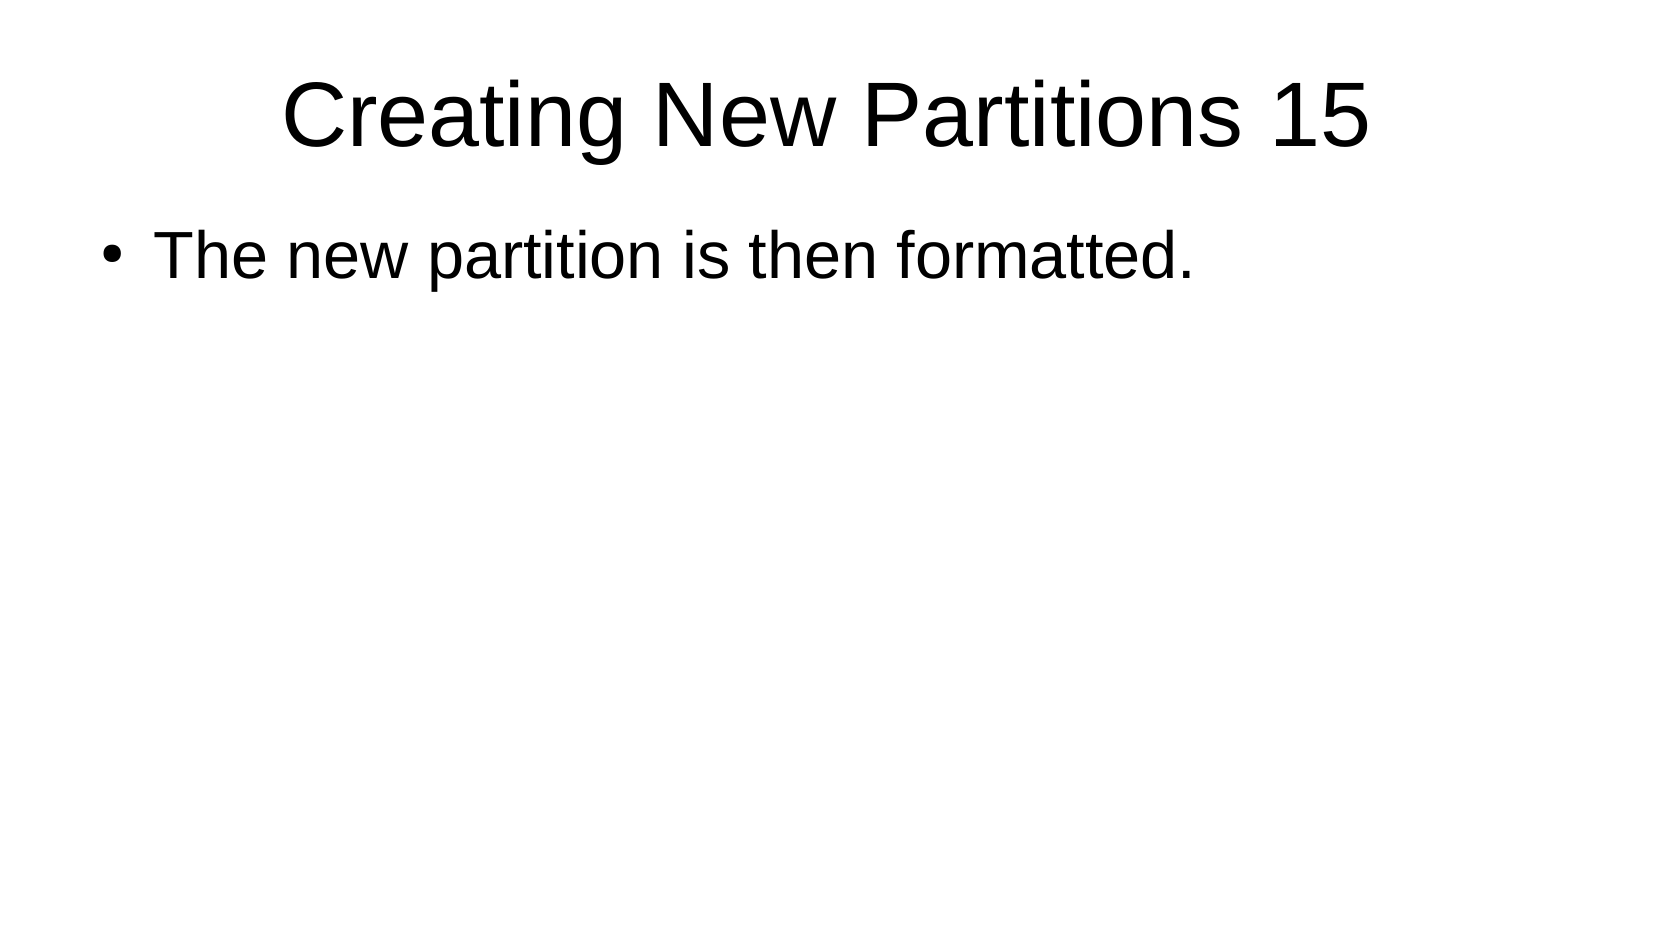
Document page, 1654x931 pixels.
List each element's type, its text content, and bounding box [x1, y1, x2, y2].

list The new partition is then formatted. [82, 217, 1571, 758]
title Creating New Partitions 15 [82, 37, 1571, 193]
